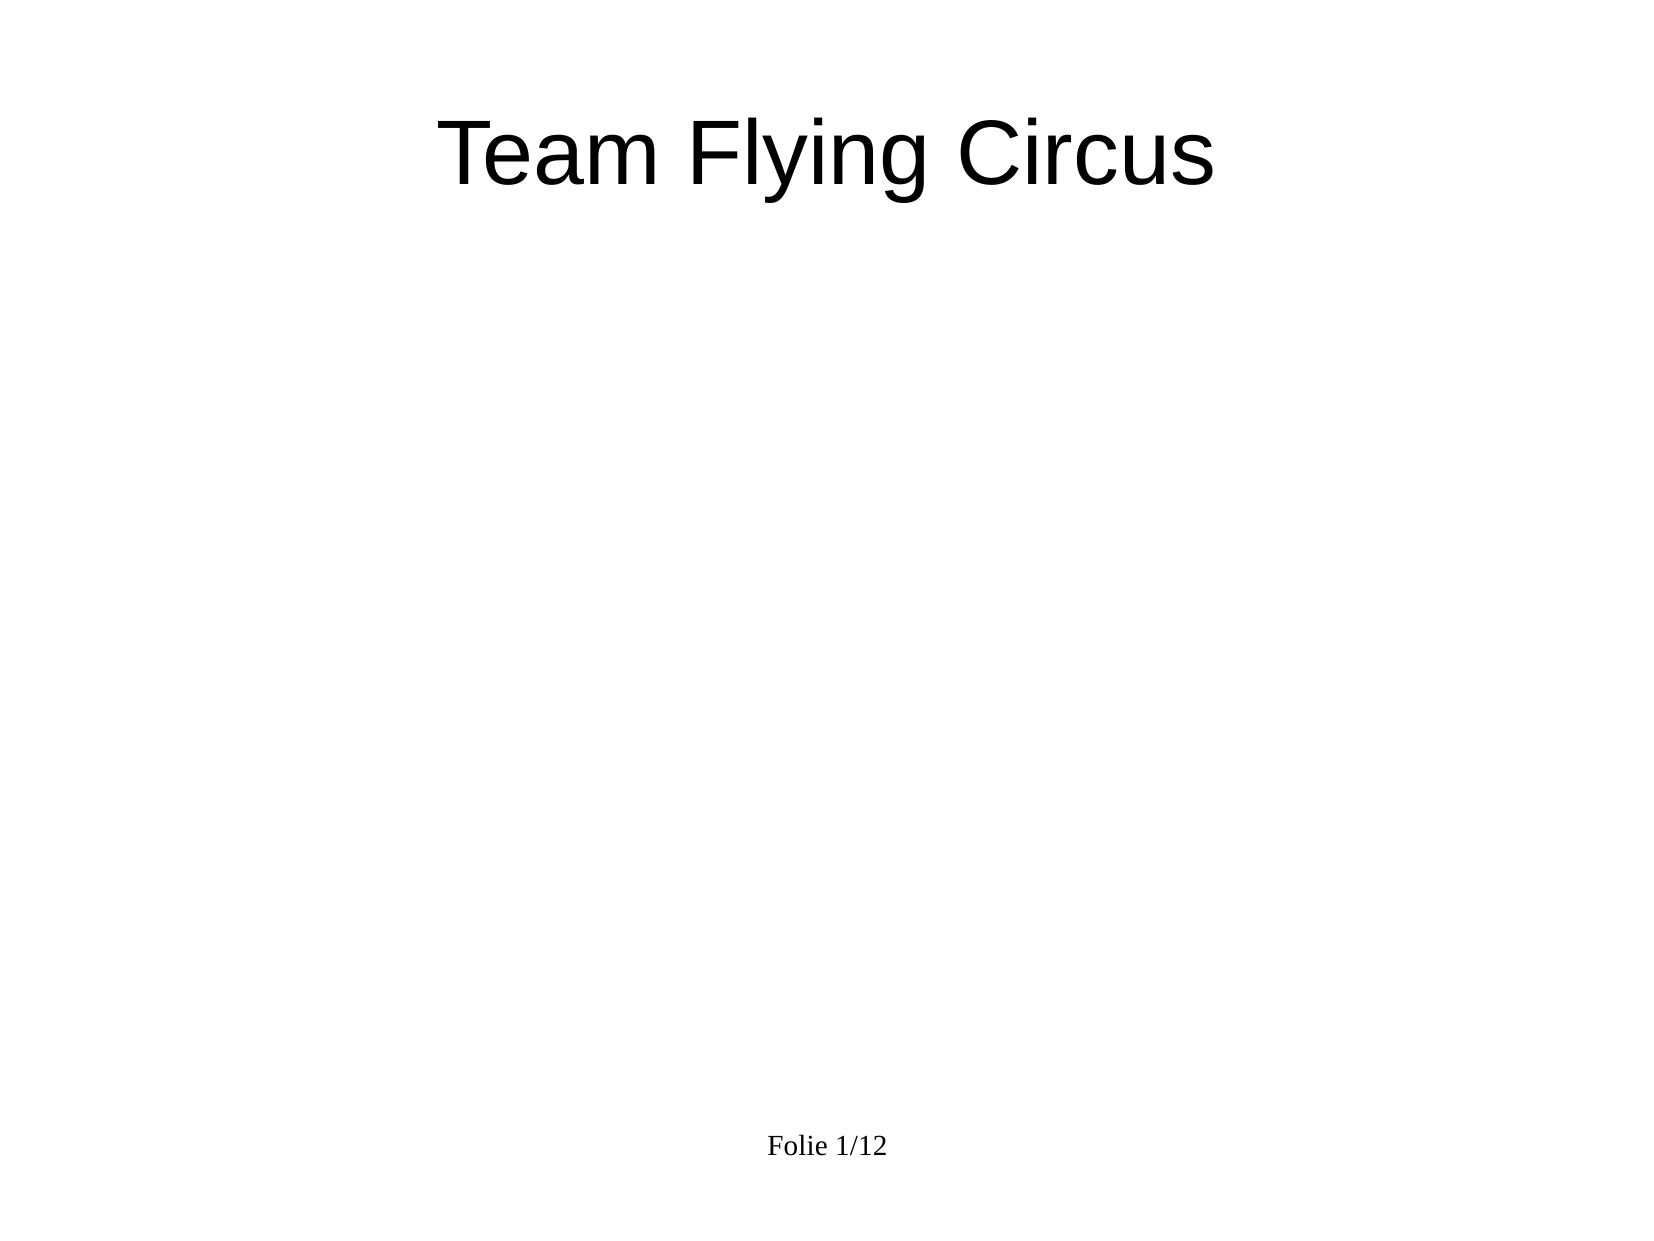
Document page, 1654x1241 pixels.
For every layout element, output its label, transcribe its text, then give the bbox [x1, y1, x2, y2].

title Team Flying Circus [82, 49, 1571, 257]
